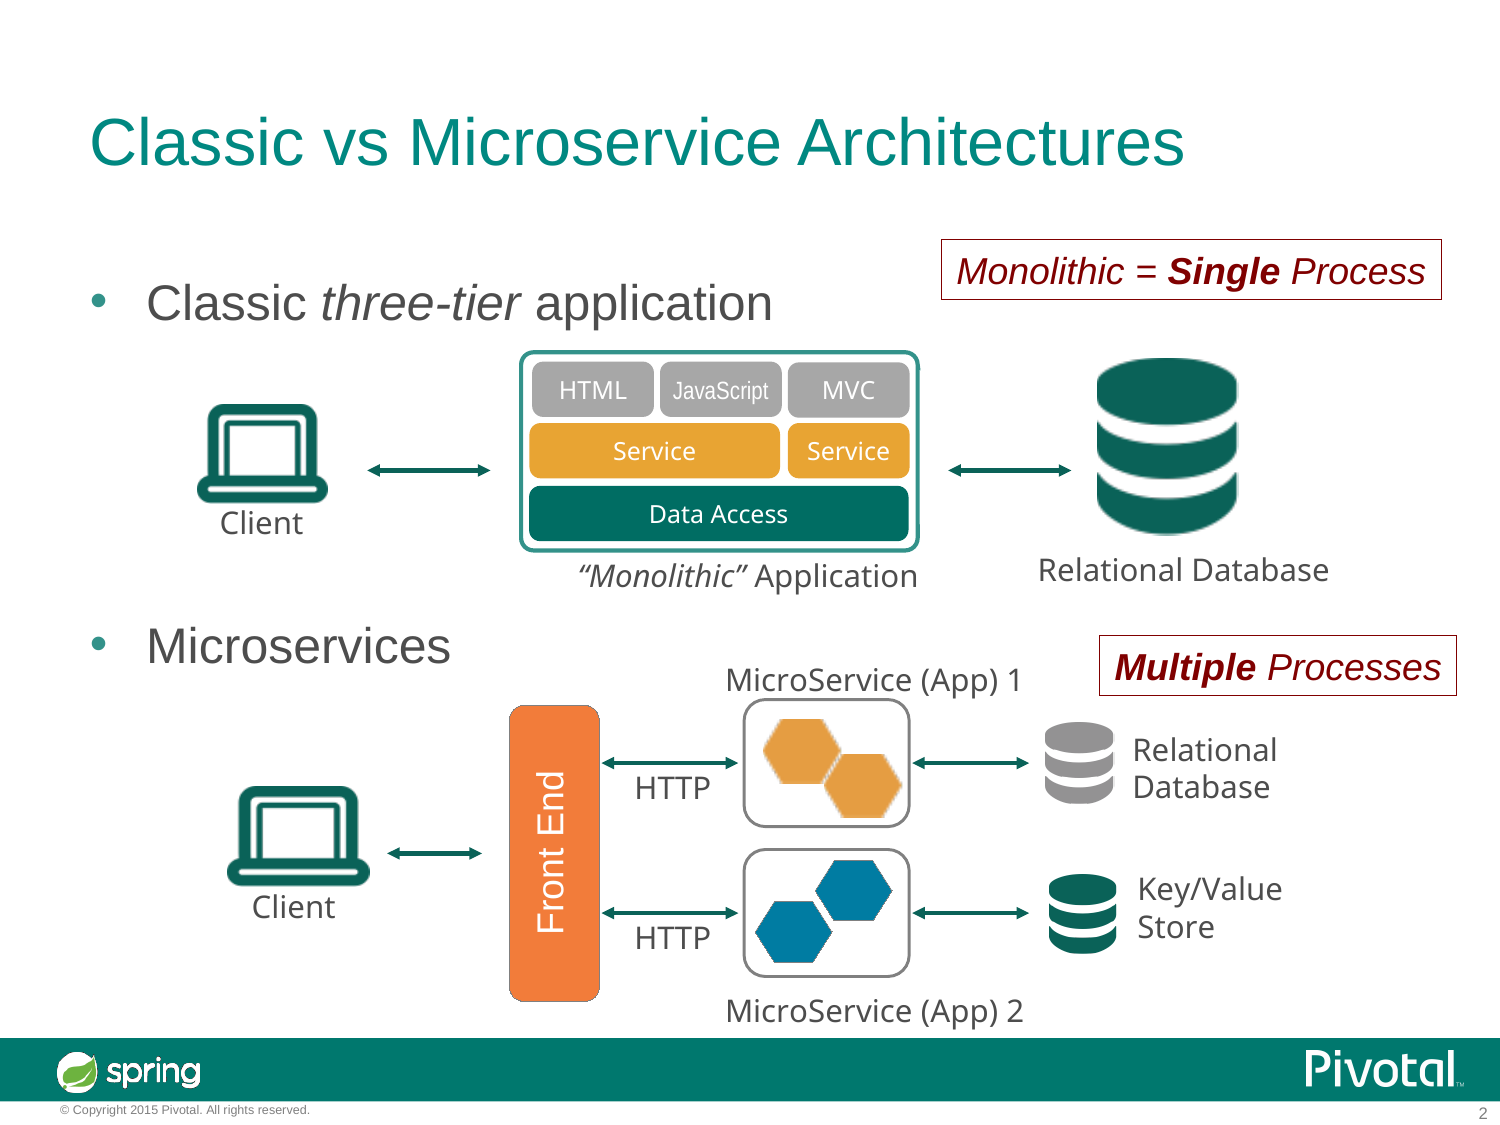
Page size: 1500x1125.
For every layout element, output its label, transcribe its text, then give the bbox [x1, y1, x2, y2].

text_box HTML [532, 361, 654, 417]
text_box JavaScript [660, 361, 782, 417]
text_box MVC [787, 362, 910, 418]
picture [1097, 358, 1239, 536]
text_box HTTP [634, 768, 712, 806]
text_box Front End [518, 705, 594, 1002]
text_box Multiple Processes [1099, 635, 1457, 696]
text_box HTTP [634, 918, 712, 956]
text_box [815, 860, 893, 921]
text_box [521, 352, 918, 551]
picture [197, 404, 328, 504]
picture [1049, 874, 1117, 954]
text_box Client [212, 503, 304, 542]
picture [763, 719, 905, 818]
text_box Key/Value Store [1137, 869, 1284, 945]
text_box Relational Database [1037, 549, 1331, 588]
text_box [594, 708, 600, 998]
text_box [755, 901, 833, 963]
text_box MicroService (App) 2 [725, 991, 1026, 1029]
text_box Service [529, 423, 781, 479]
text_box Monolithic = Single Process [941, 239, 1442, 300]
text_box Service [787, 423, 910, 479]
picture [227, 786, 370, 888]
text_box “Monolithic” Application [577, 556, 919, 594]
picture [32, 1041, 210, 1103]
text_box Client [244, 887, 336, 926]
text_box Data Access [529, 485, 909, 542]
picture [1045, 722, 1115, 804]
picture [1306, 1050, 1464, 1087]
text_box MicroService (App) 1 [725, 659, 1026, 698]
list Classic three-tier application Microservices [75, 262, 1426, 1005]
title Classic vs Microservice Architectures [75, 45, 1426, 233]
text_box Relational Database [1132, 730, 1279, 806]
text_box [509, 706, 518, 1000]
